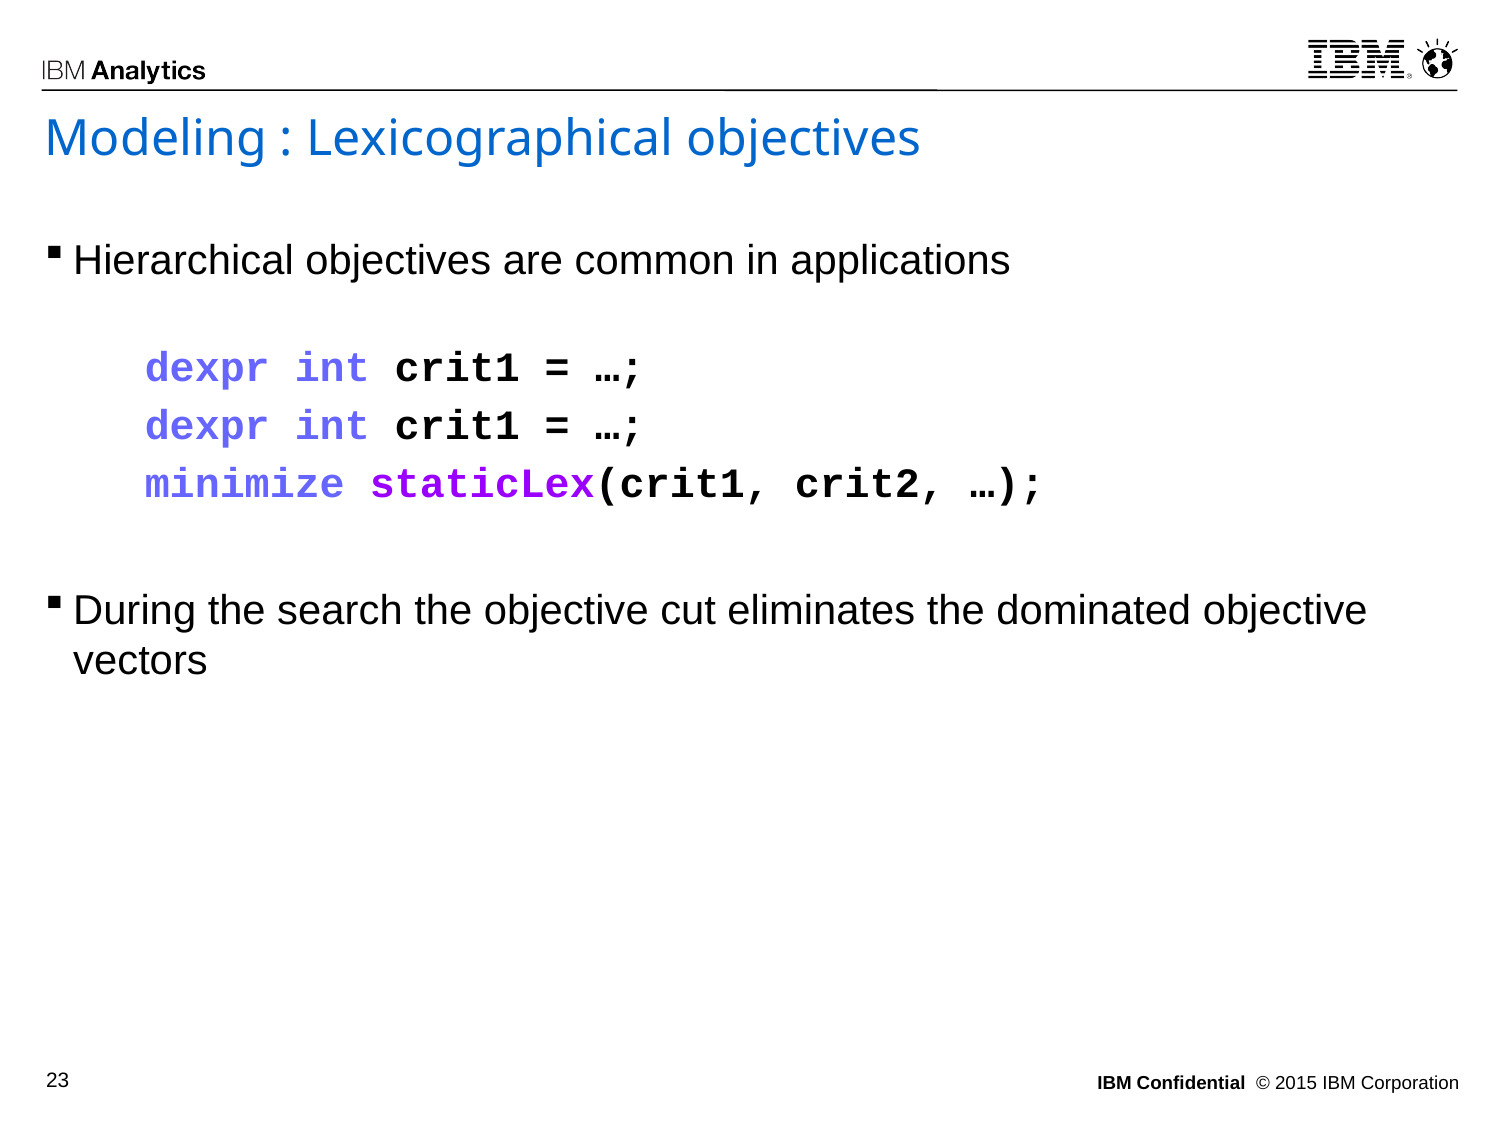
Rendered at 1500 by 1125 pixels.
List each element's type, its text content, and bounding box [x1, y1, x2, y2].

picture [1294, 24, 1469, 91]
title Modeling : Lexicographical objectives [29, 97, 1500, 203]
list Hierarchical objectives are common in applications dexpr int crit1 = …; dexpr int crit1 = …; minimize staticLex(crit1, crit2, …); During the search the objective cut eliminates the dominated objective vectors [30, 224, 1426, 1066]
picture [24, 42, 224, 99]
